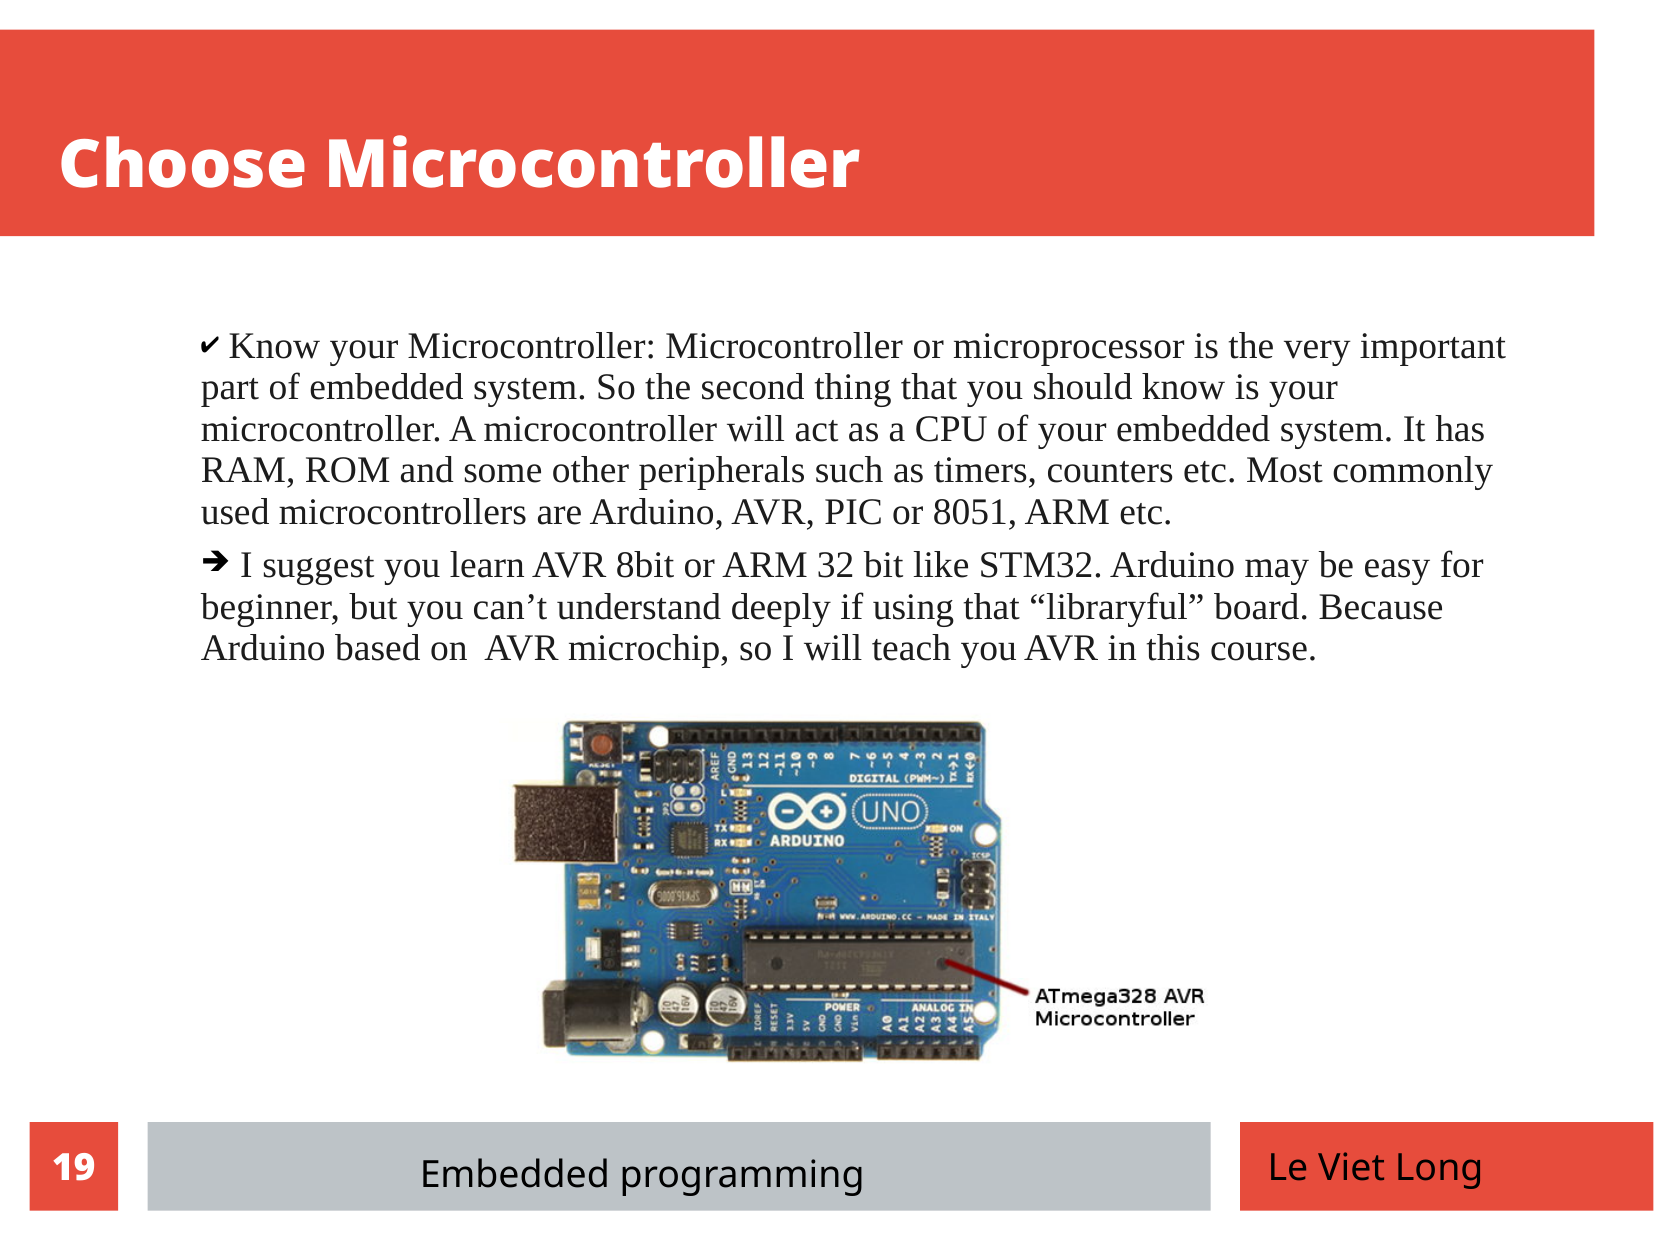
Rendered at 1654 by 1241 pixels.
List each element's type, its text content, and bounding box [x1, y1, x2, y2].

picture [499, 704, 1216, 1074]
text_box Le Viet Long [1252, 1132, 1538, 1192]
list Know your Microcontroller: Microcontroller or microprocessor is the very important part of embedded system. So the second thing that you should know is your microcontroller. A microcontroller will act as a CPU of your embedded system. It has RAM, ROM and some other peripherals such as timers, counters etc. Most commonly used microcontrollers are Arduino, AVR, PIC or 8051, ARM etc. I suggest you learn AVR 8bit or ARM 32 bit like STM32. Arduino may be easy for beginner, but you can’t understand deeply if using that “libraryful” board. Because Arduino based on AVR microchip, so I will teach you AVR in this course. [59, 324, 1565, 1093]
text_box Embedded programming [405, 1140, 1021, 1199]
title Choose Microcontroller [59, 59, 1595, 207]
